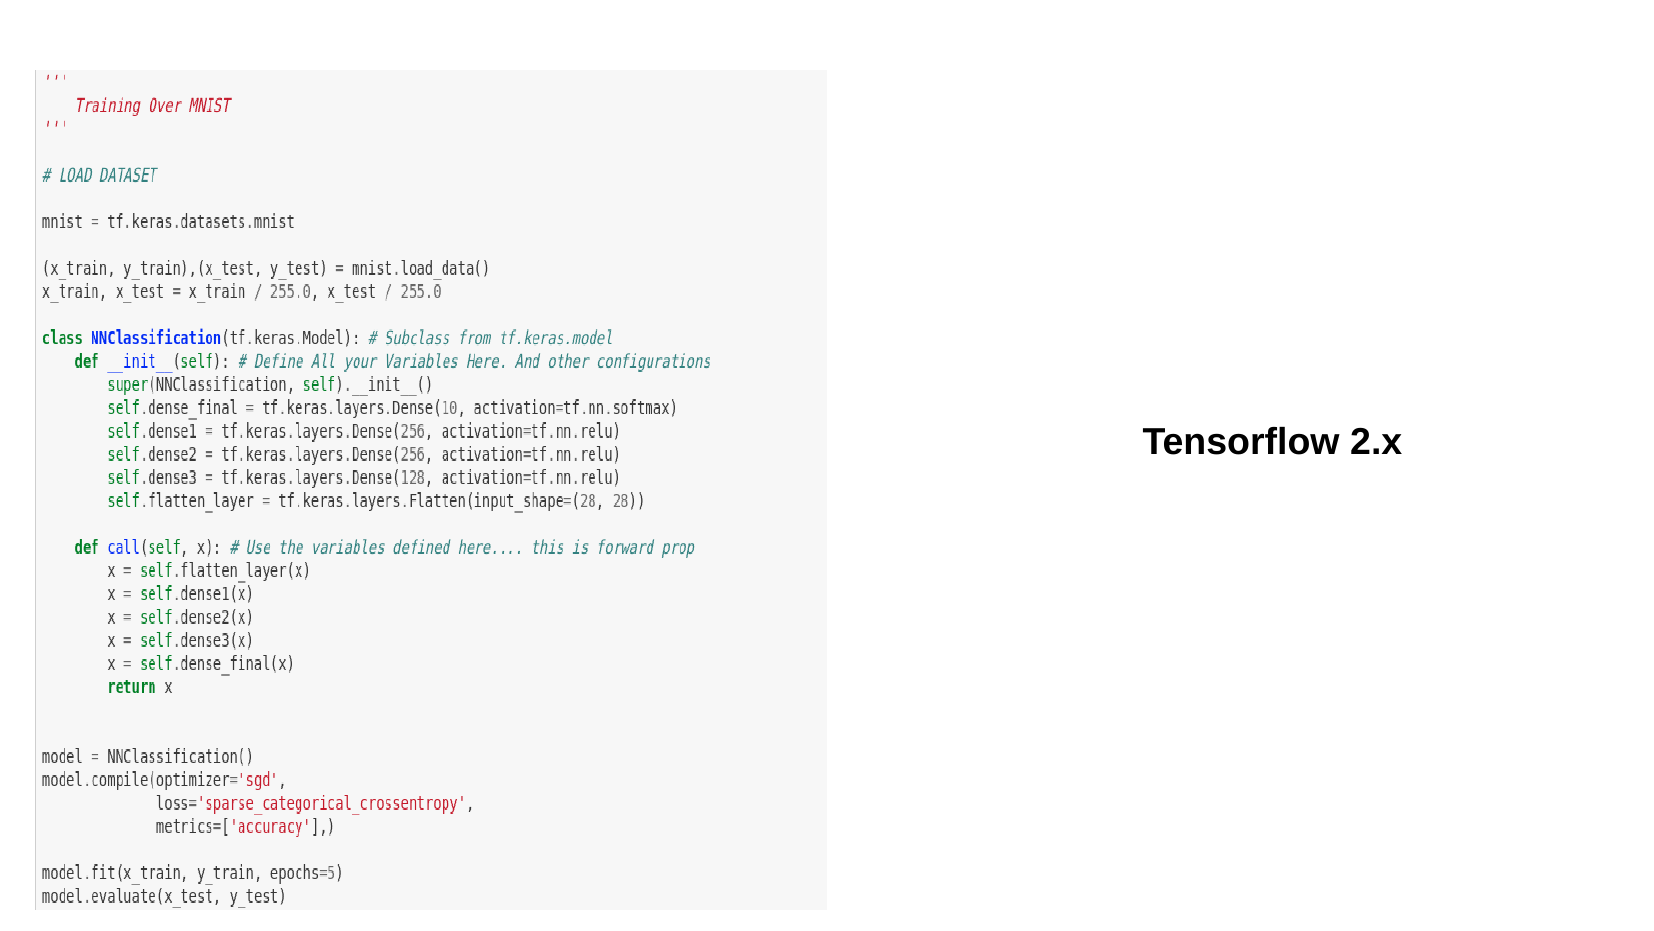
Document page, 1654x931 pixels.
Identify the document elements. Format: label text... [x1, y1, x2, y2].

picture [35, 70, 827, 910]
text_box Tensorflow 2.x [1127, 413, 1418, 471]
